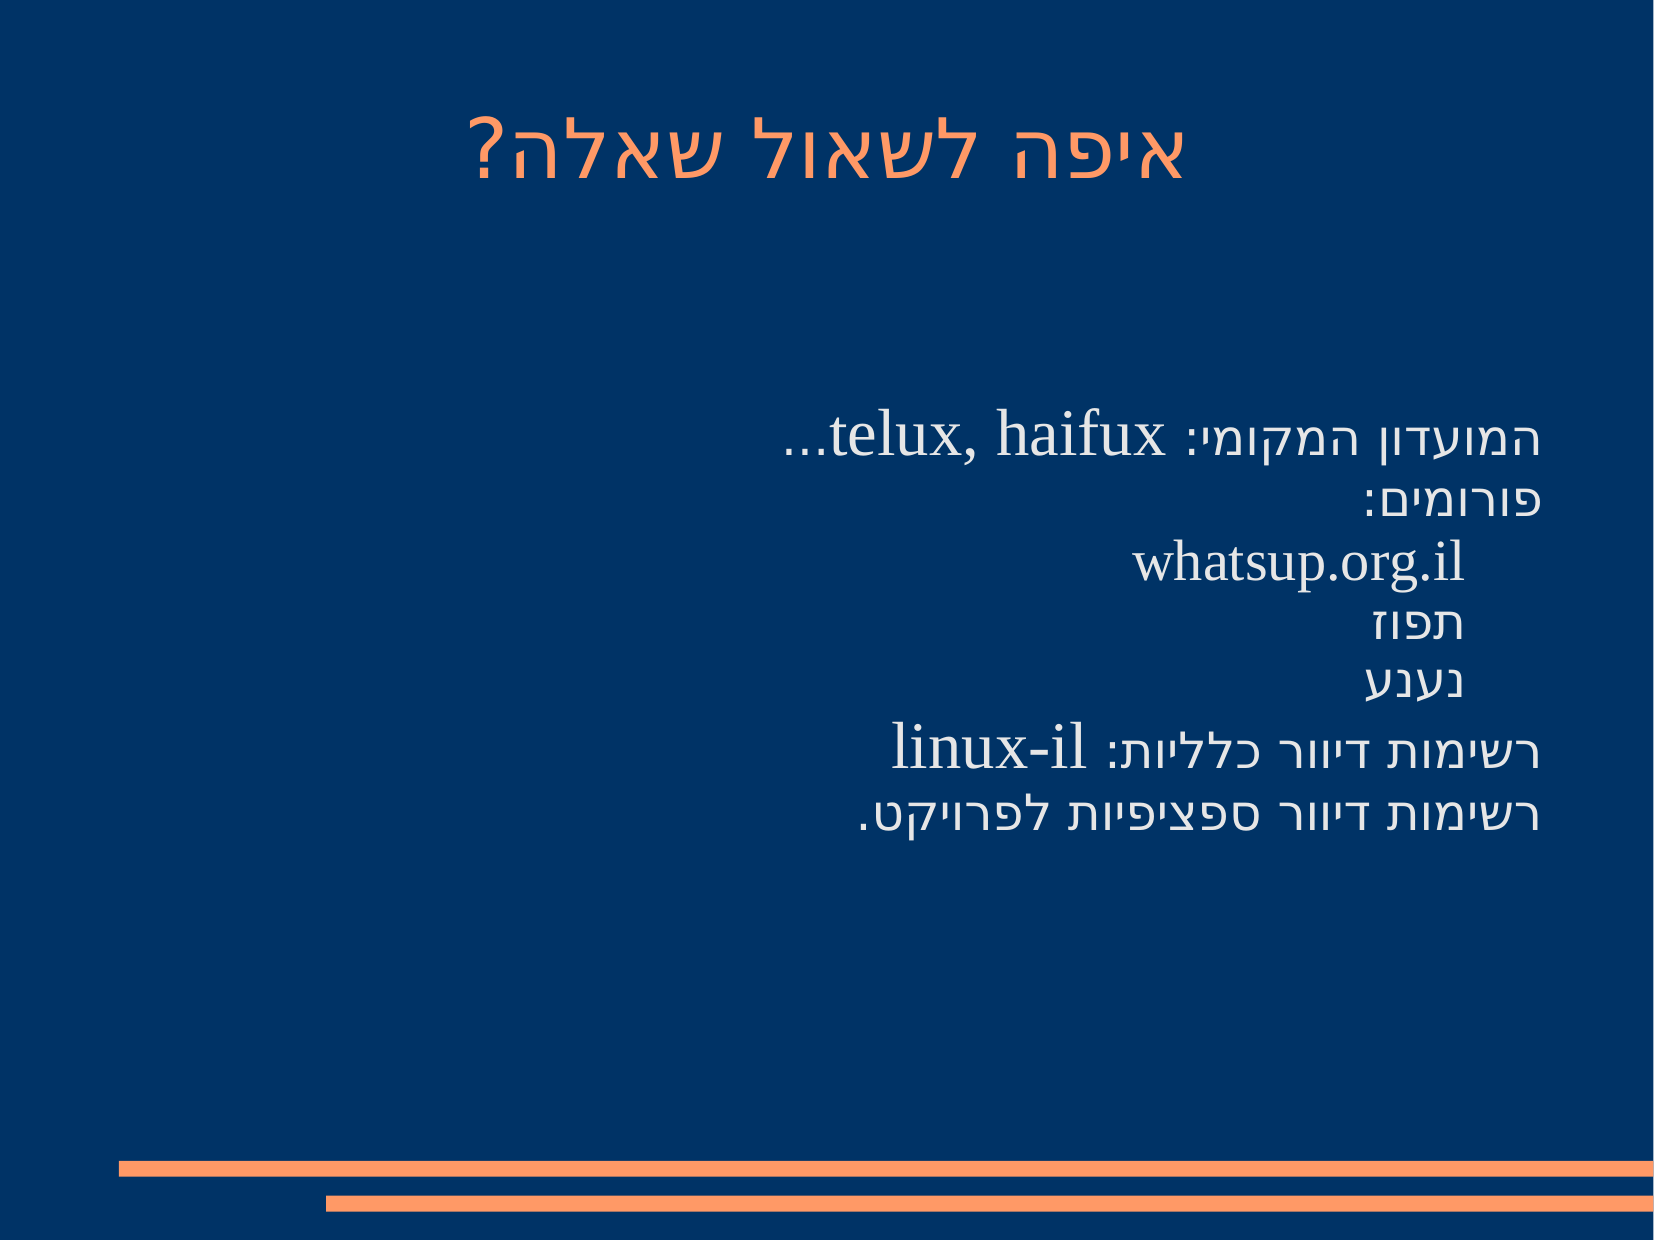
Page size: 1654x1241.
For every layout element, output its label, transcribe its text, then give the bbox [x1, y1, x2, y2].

title איפה לשאול שאלה? [121, 46, 1534, 254]
list המועדון המקומי: telux, haifux... פורומים: whatsup.org.il תפוז נענע רשימות דיוור כלליות: linux-il רשימות דיוור ספציפיות לפרויקט. [121, 322, 1561, 1132]
